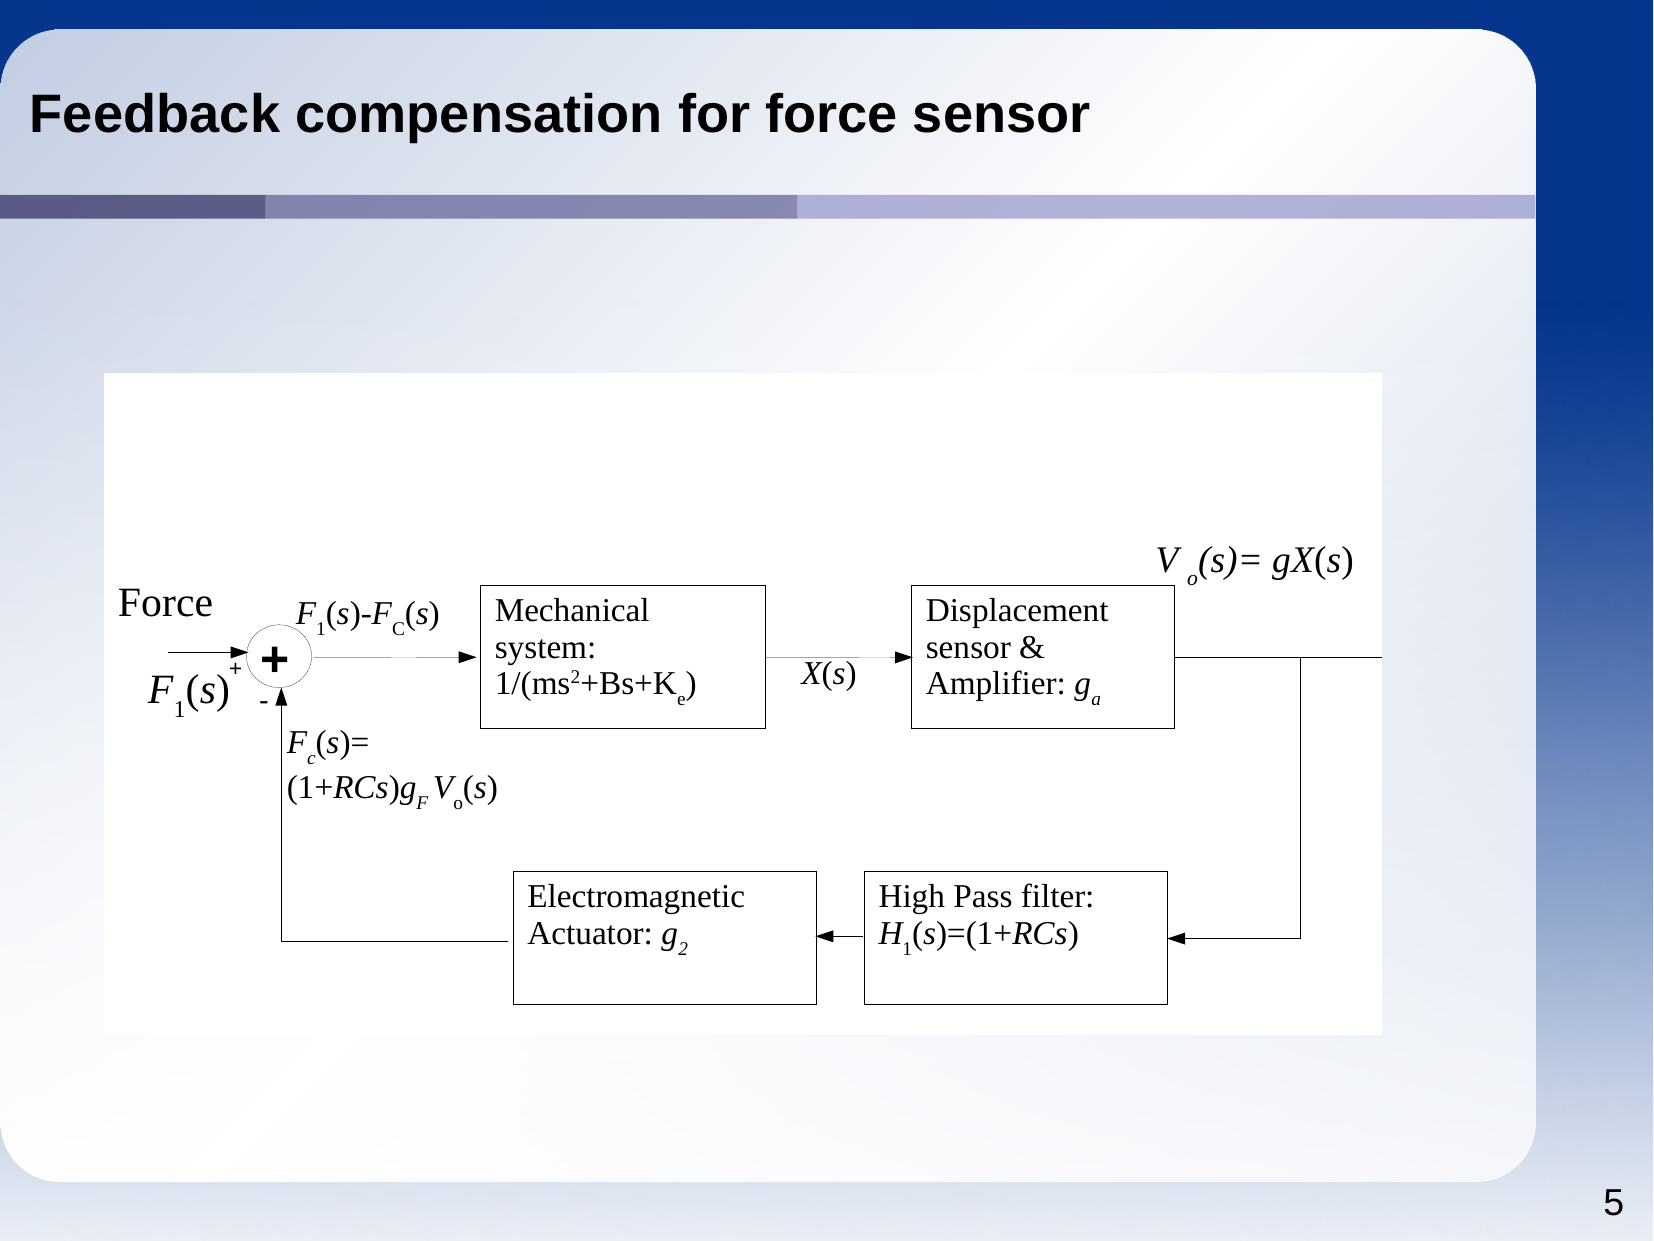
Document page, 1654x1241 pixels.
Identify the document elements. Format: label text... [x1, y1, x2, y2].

picture [0, 0, 1654, 1241]
title Feedback compensation for force sensor [29, 49, 1506, 178]
chart [103, 372, 1382, 1036]
